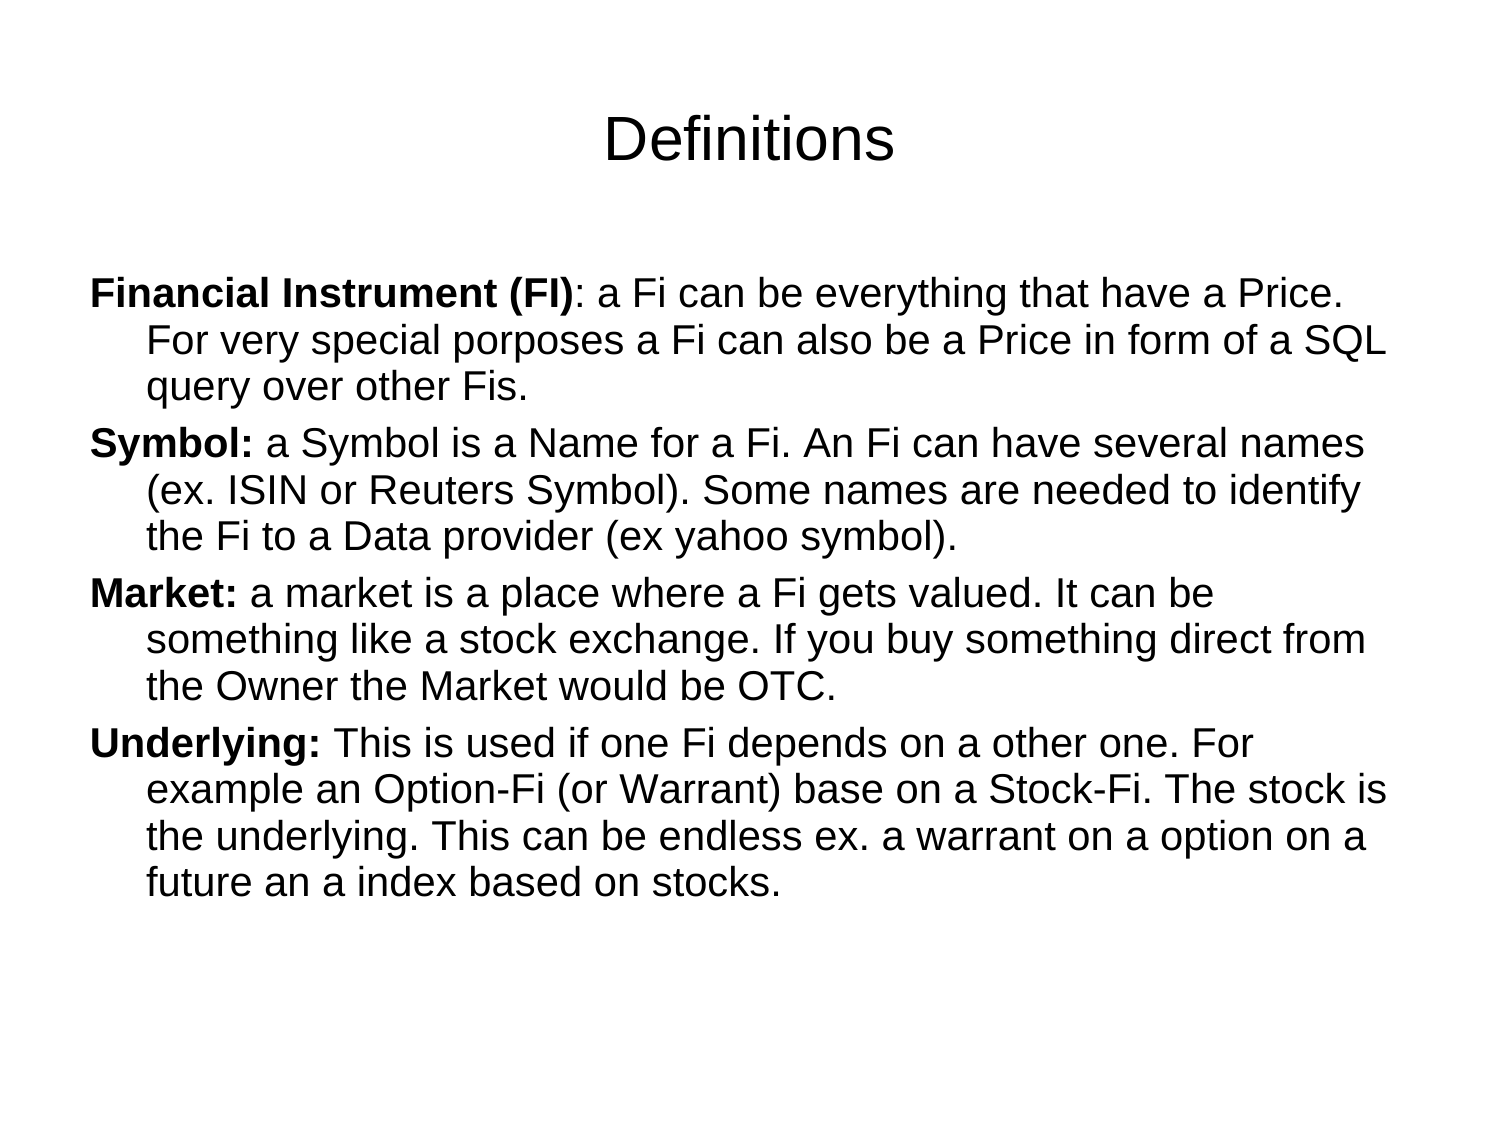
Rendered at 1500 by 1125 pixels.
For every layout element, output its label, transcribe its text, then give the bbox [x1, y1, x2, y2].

title Definitions [75, 45, 1426, 233]
list Financial Instrument (FI): a Fi can be everything that have a Price. For very special porposes a Fi can also be a Price in form of a SQL query over other Fis. Symbol: a Symbol is a Name for a Fi. An Fi can have several names (ex. ISIN or Reuters Symbol). Some names are needed to identify the Fi to a Data provider (ex yahoo symbol). Market: a market is a place where a Fi gets valued. It can be something like a stock exchange. If you buy something direct from the Owner the Market would be OTC. Underlying: This is used if one Fi depends on a other one. For example an Option-Fi (or Warrant) base on a Stock-Fi. The stock is the underlying. This can be endless ex. a warrant on a option on a future an a index based on stocks. [75, 262, 1426, 1006]
